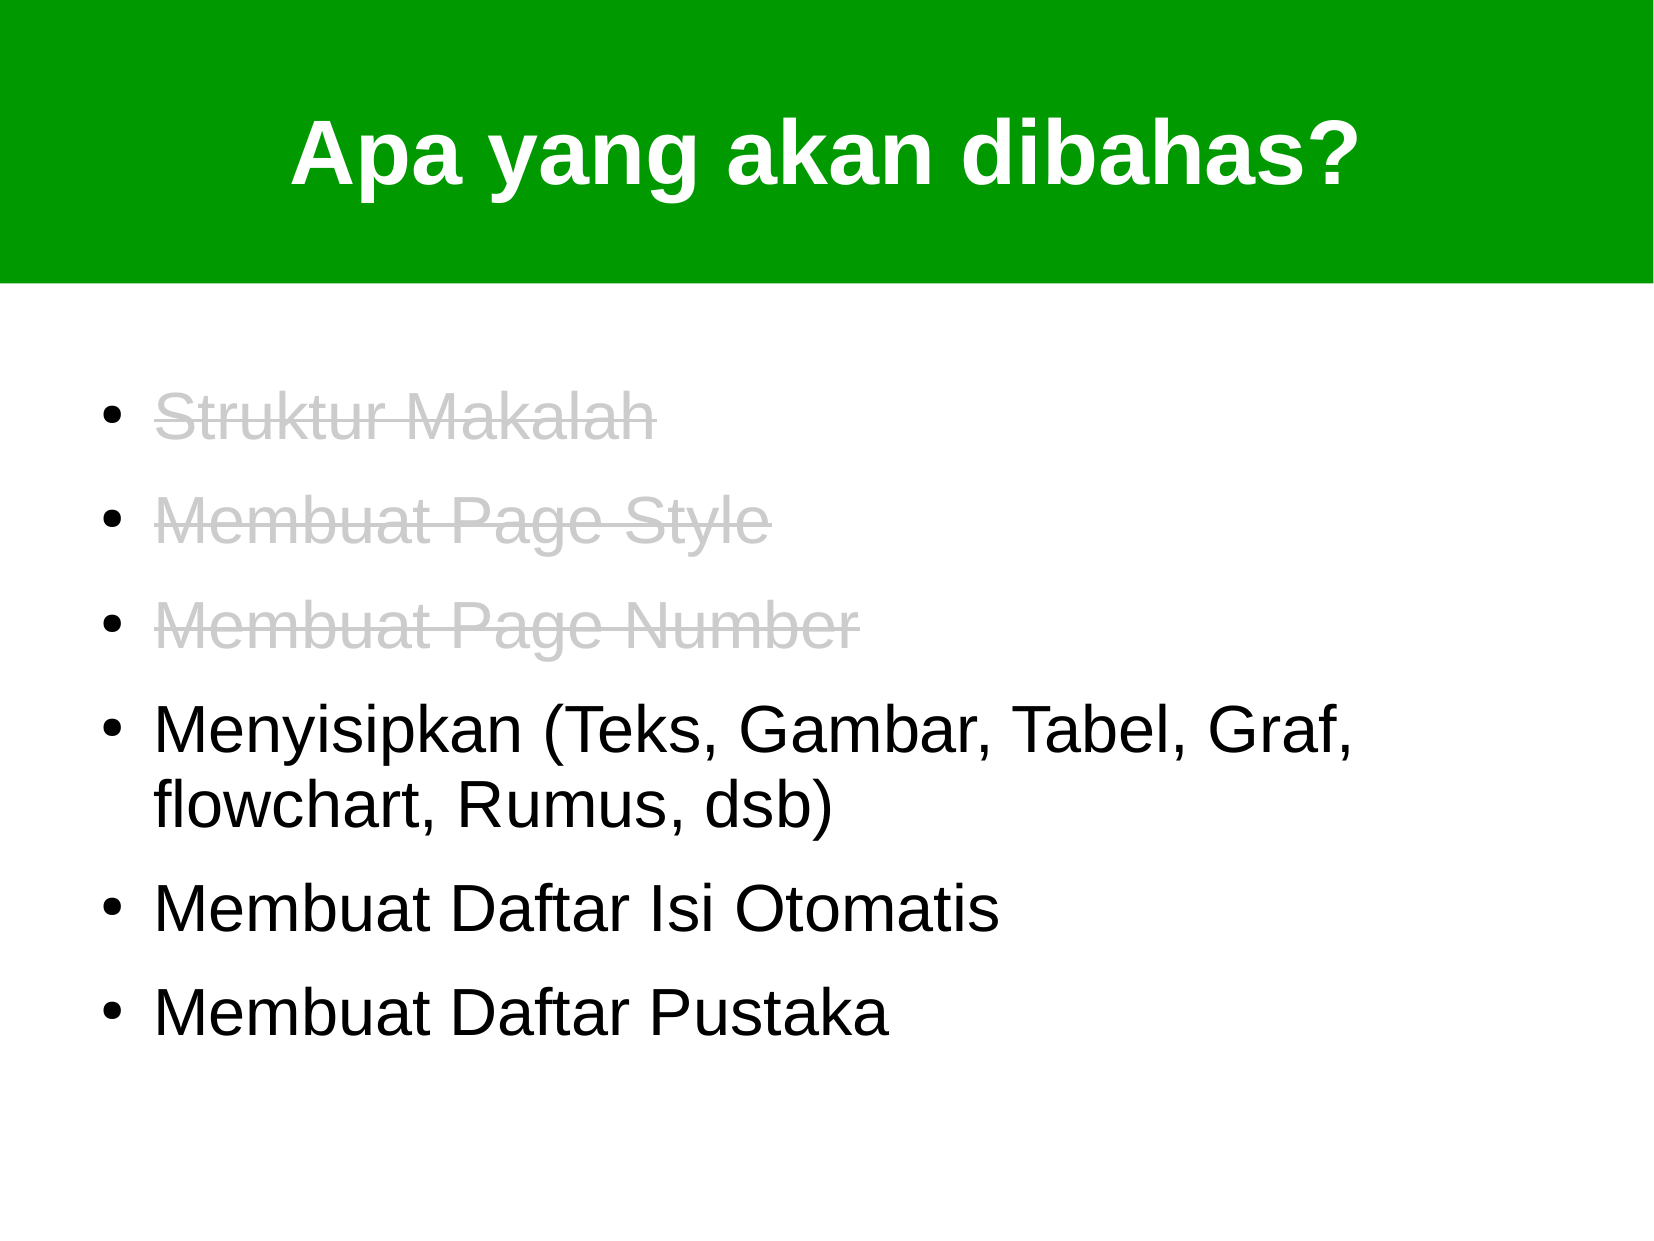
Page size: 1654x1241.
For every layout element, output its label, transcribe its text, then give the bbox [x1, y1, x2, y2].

text_box [0, 0, 1654, 284]
list Struktur Makalah Membuat Page Style Membuat Page Number Menyisipkan (Teks, Gambar, Tabel, Graf, flowchart, Rumus, dsb) Membuat Daftar Isi Otomatis Membuat Daftar Pustaka [82, 379, 1571, 1099]
title Apa yang akan dibahas? [82, 49, 1571, 257]
